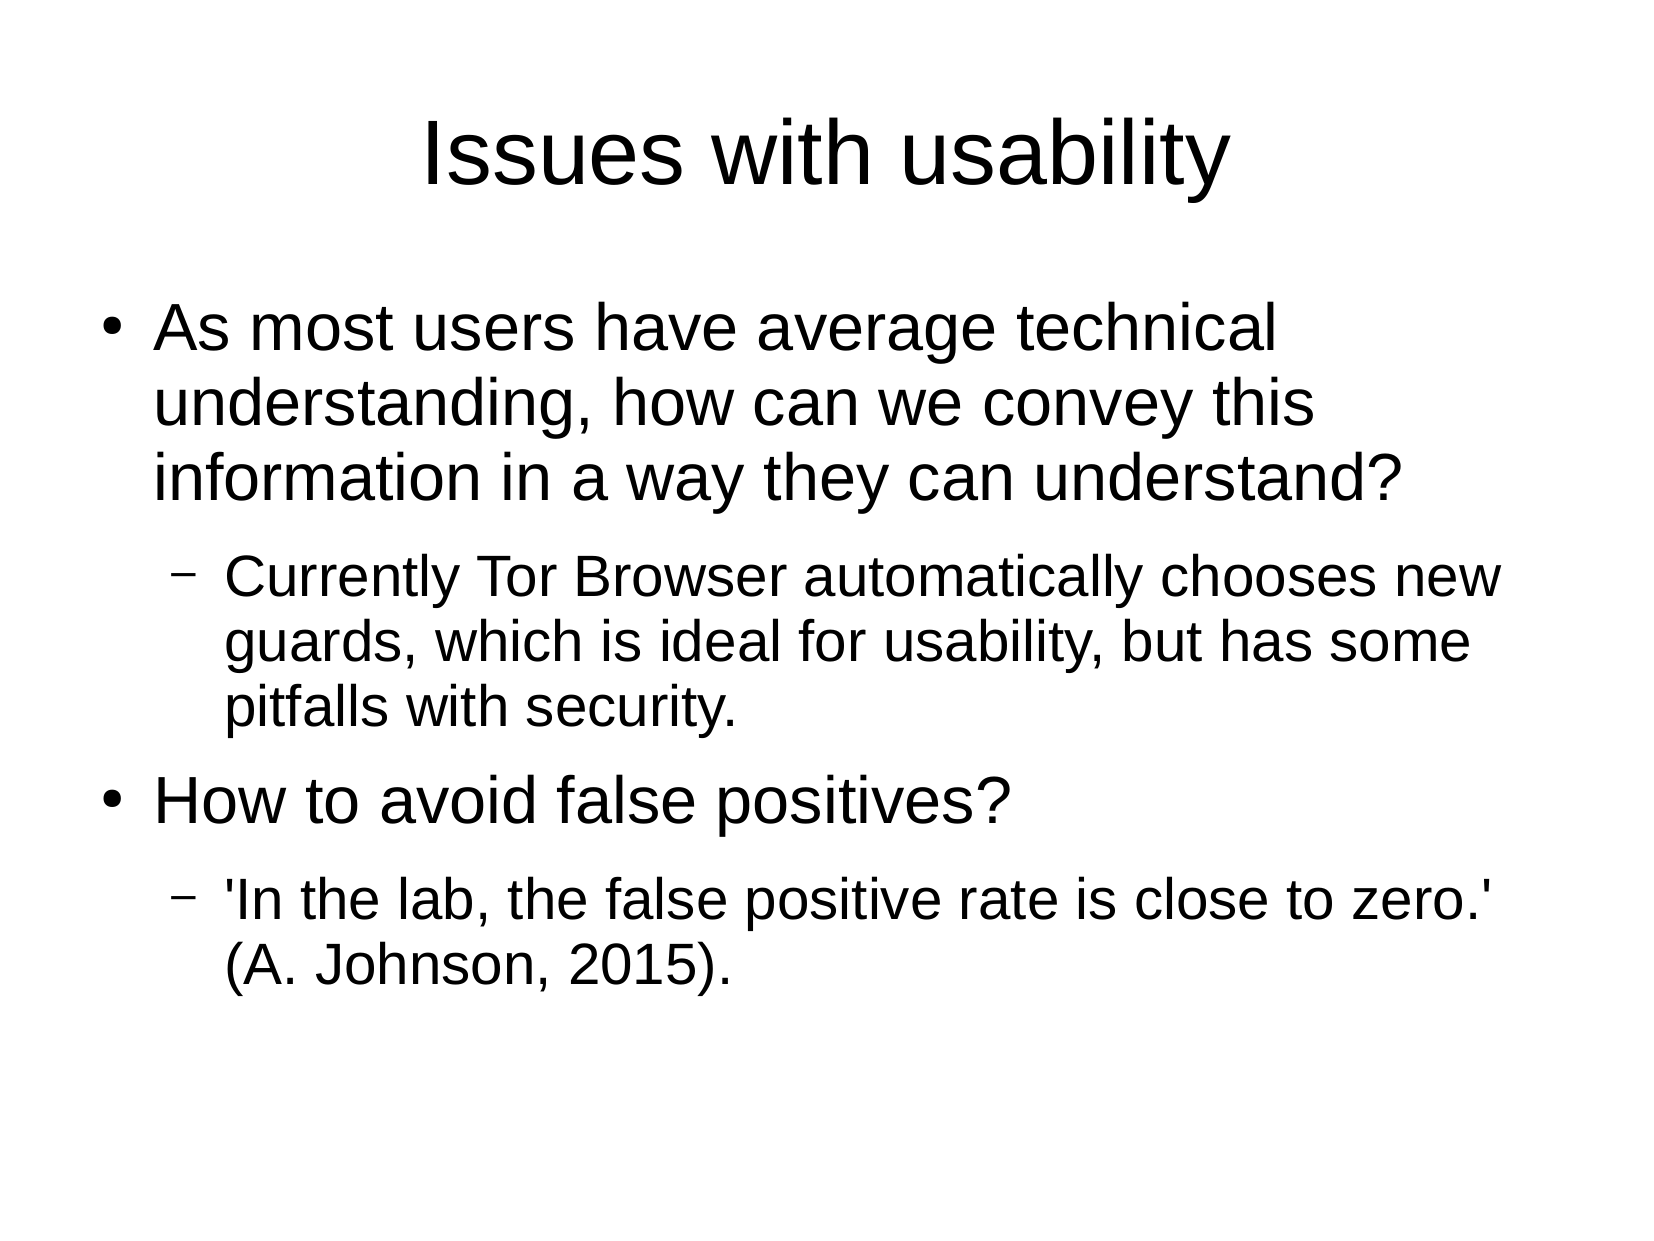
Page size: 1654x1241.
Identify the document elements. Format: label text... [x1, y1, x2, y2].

list As most users have average technical understanding, how can we convey this information in a way they can understand? Currently Tor Browser automatically chooses new guards, which is ideal for usability, but has some pitfalls with security. How to avoid false positives? 'In the lab, the false positive rate is close to zero.' (A. Johnson, 2015). [82, 290, 1571, 1010]
title Issues with usability [82, 49, 1571, 257]
